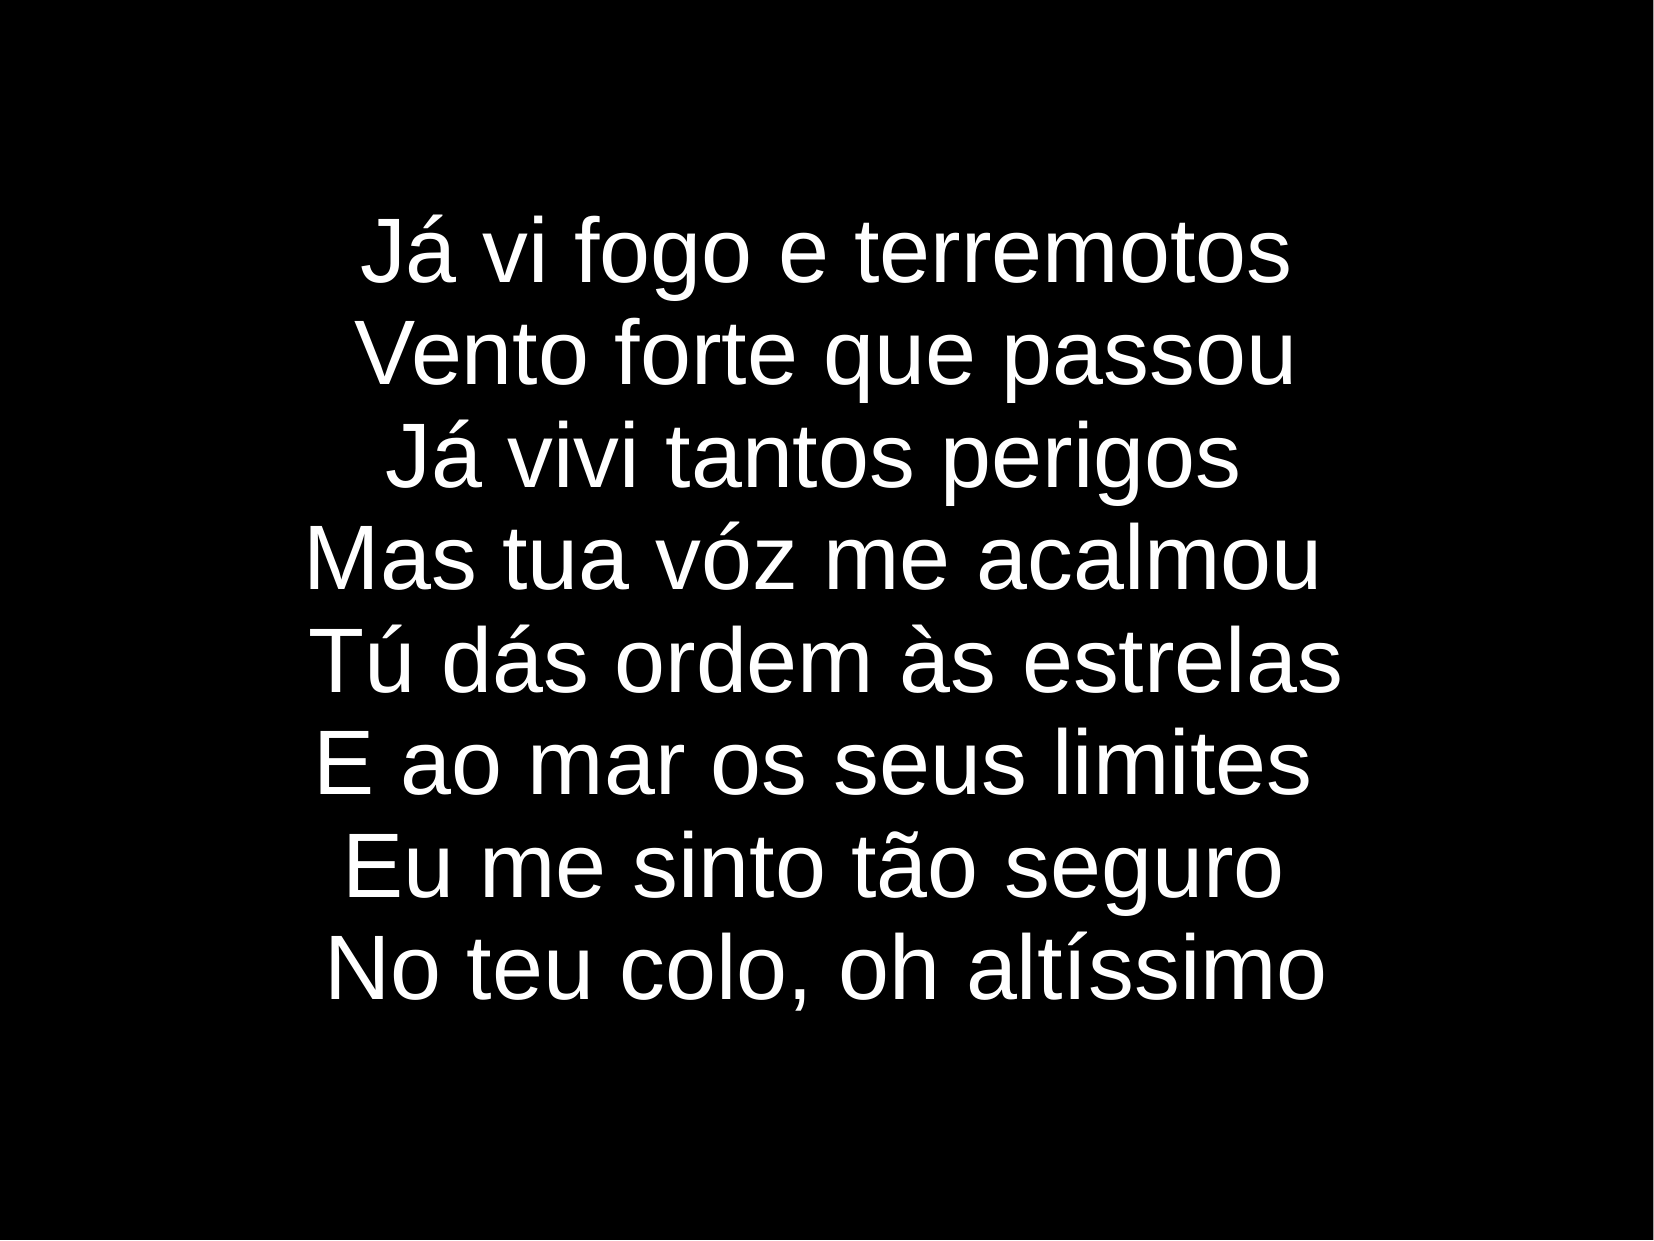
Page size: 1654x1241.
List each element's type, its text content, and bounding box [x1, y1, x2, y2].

subtitle Já vi fogo e terremotos Vento forte que passou Já vivi tantos perigos Mas tua vóz me acalmou Tú dás ordem às estrelas E ao mar os seus limites Eu me sinto tão seguro No teu colo, oh altíssimo [82, 49, 1571, 1170]
